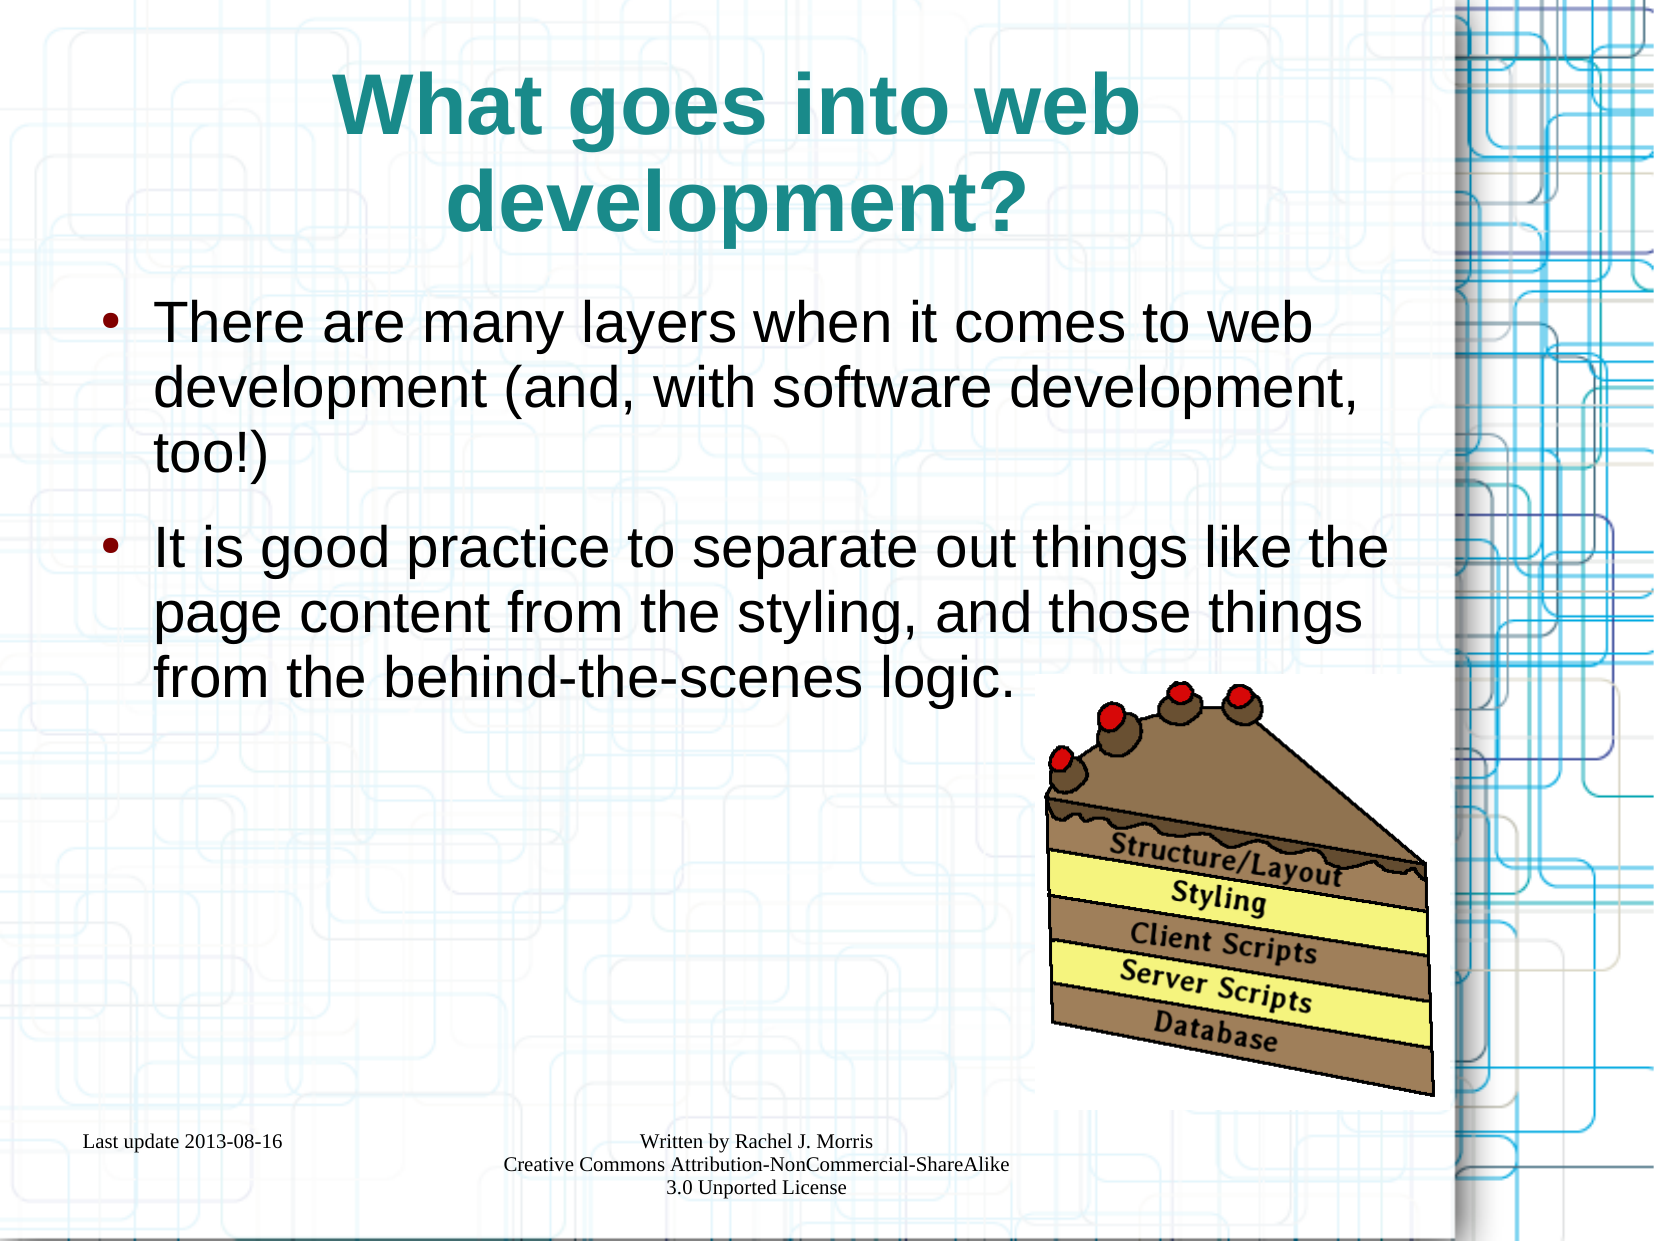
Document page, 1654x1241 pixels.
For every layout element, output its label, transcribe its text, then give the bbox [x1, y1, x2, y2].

title What goes into web development? [59, 49, 1418, 257]
list There are many layers when it comes to web development (and, with software development, too!) It is good practice to separate out things like the page content from the styling, and those things from the behind-the-scenes logic. [82, 290, 1418, 1010]
picture [0, 0, 1654, 1241]
